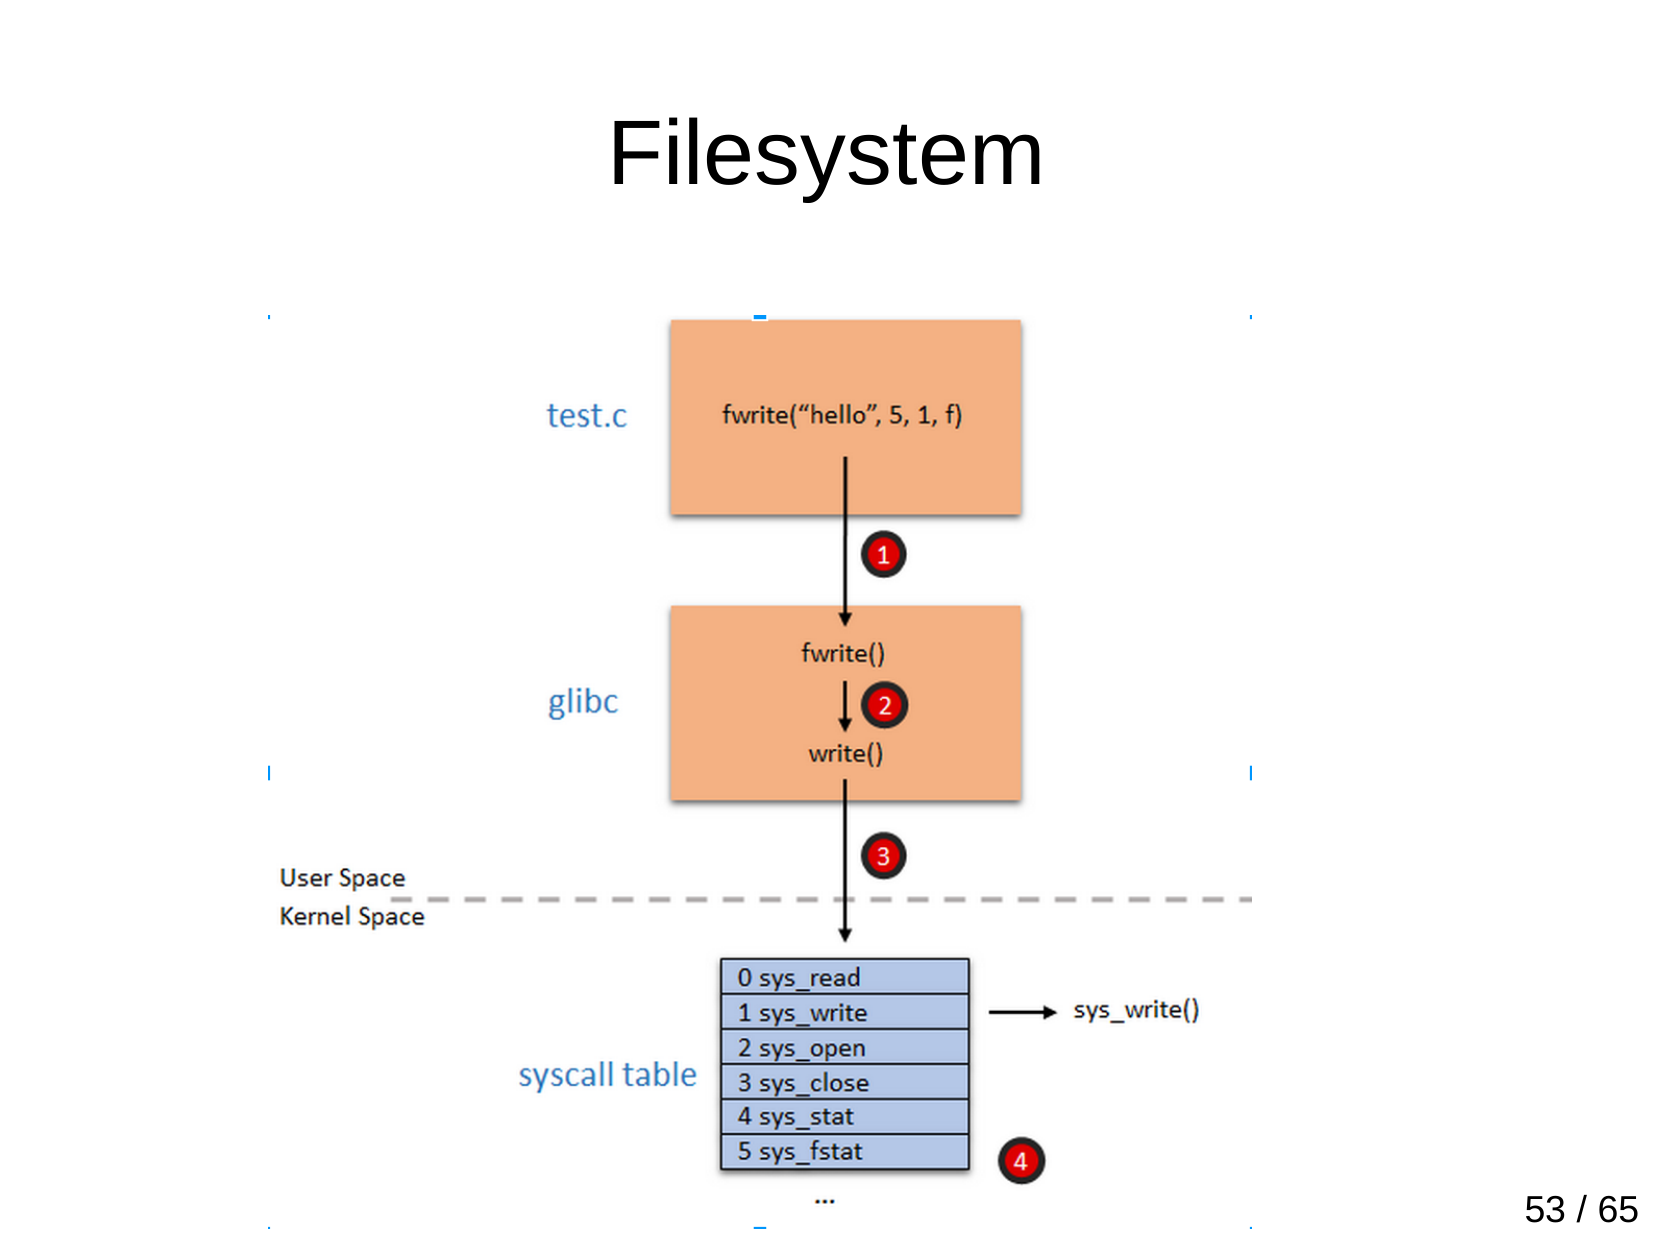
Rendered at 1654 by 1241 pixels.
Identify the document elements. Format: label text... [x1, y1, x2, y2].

title Filesystem [82, 49, 1571, 257]
picture [268, 315, 1252, 1229]
text_box <number> / 65 [1380, 1181, 1654, 1238]
